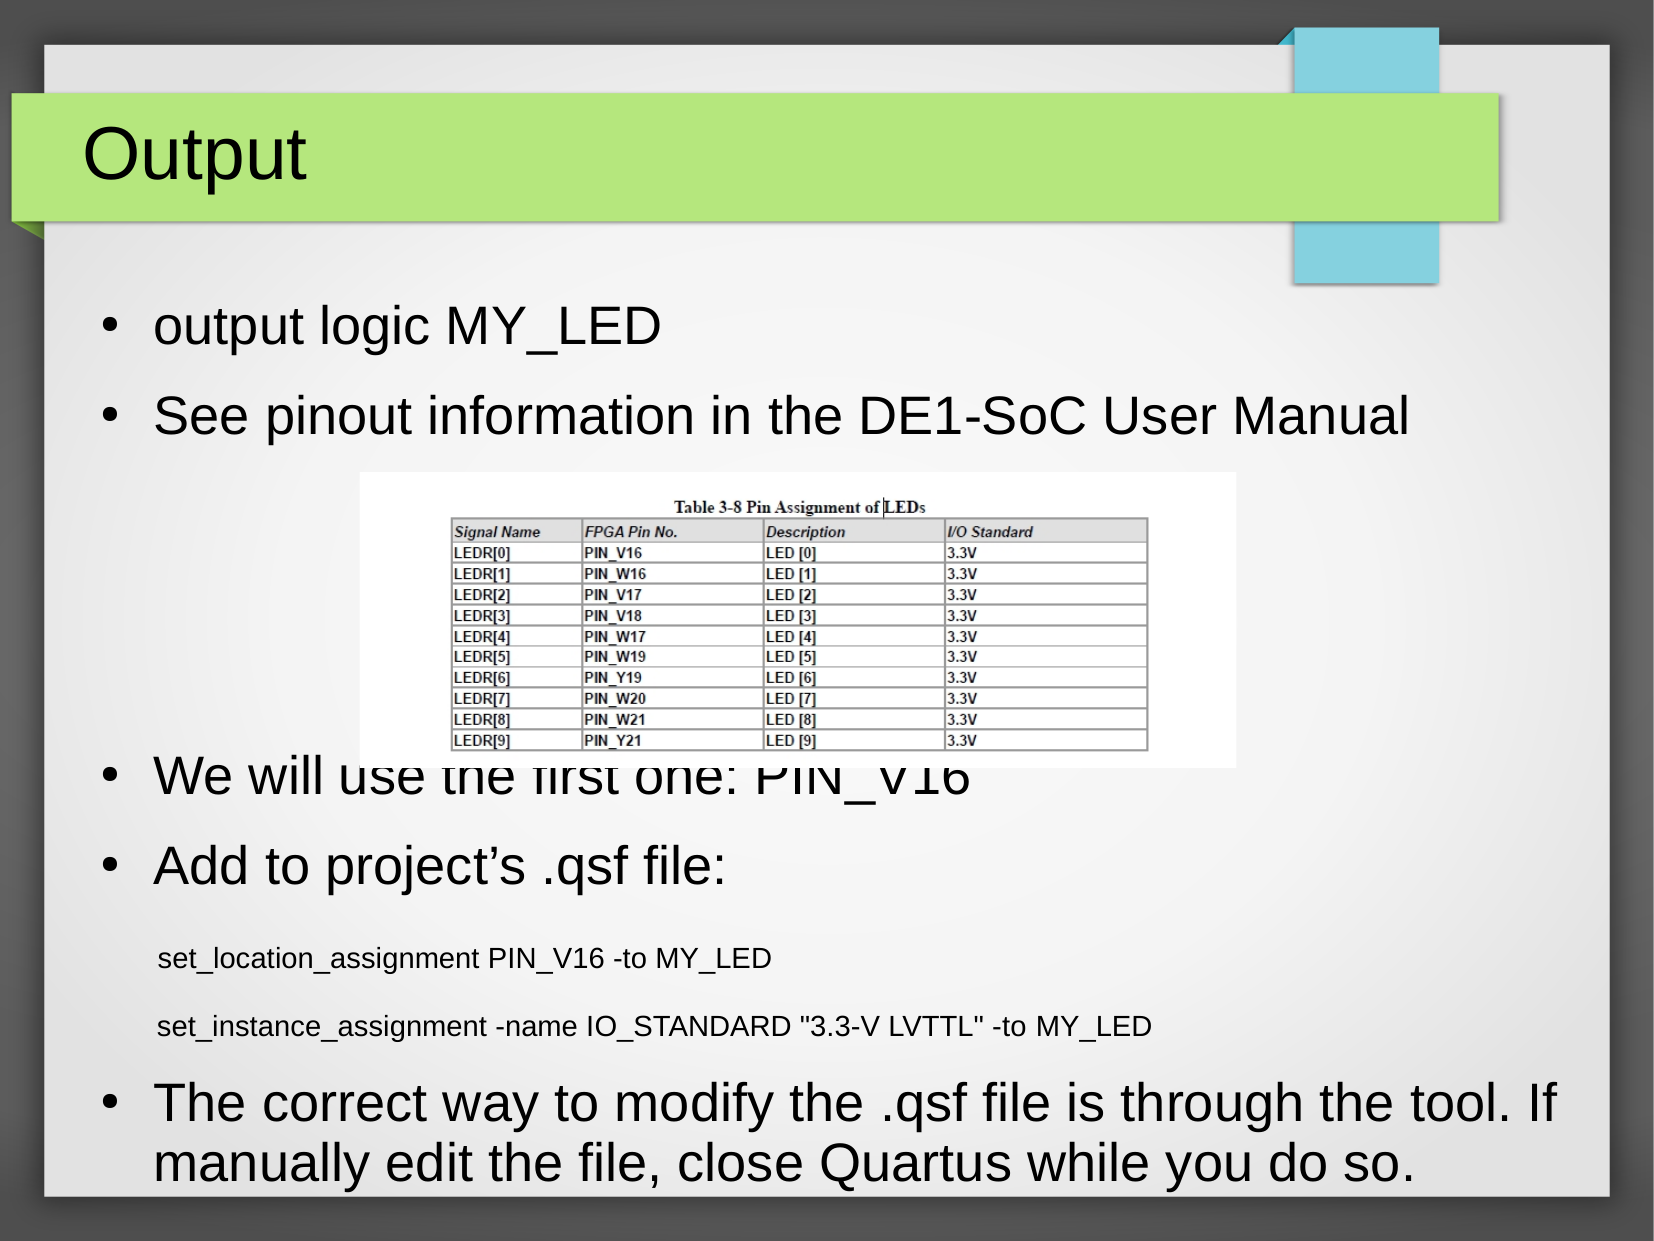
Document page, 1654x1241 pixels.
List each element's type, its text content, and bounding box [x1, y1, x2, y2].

title Output [82, 94, 1264, 213]
list output logic MY_LED See pinout information in the DE1-SoC User Manual We will use the first one: PIN_V16 Add to project’s .qsf file: set_location_assignment PIN_V16 -to MY_LED set_instance_assignment -name IO_STANDARD "3.3-V LVTTL" -to MY_LED The correct way to modify the .qsf file is through the tool. If manually edit the file, close Quartus while you do so. [82, 295, 1571, 1241]
picture [359, 472, 1237, 768]
picture [0, 0, 1654, 1241]
